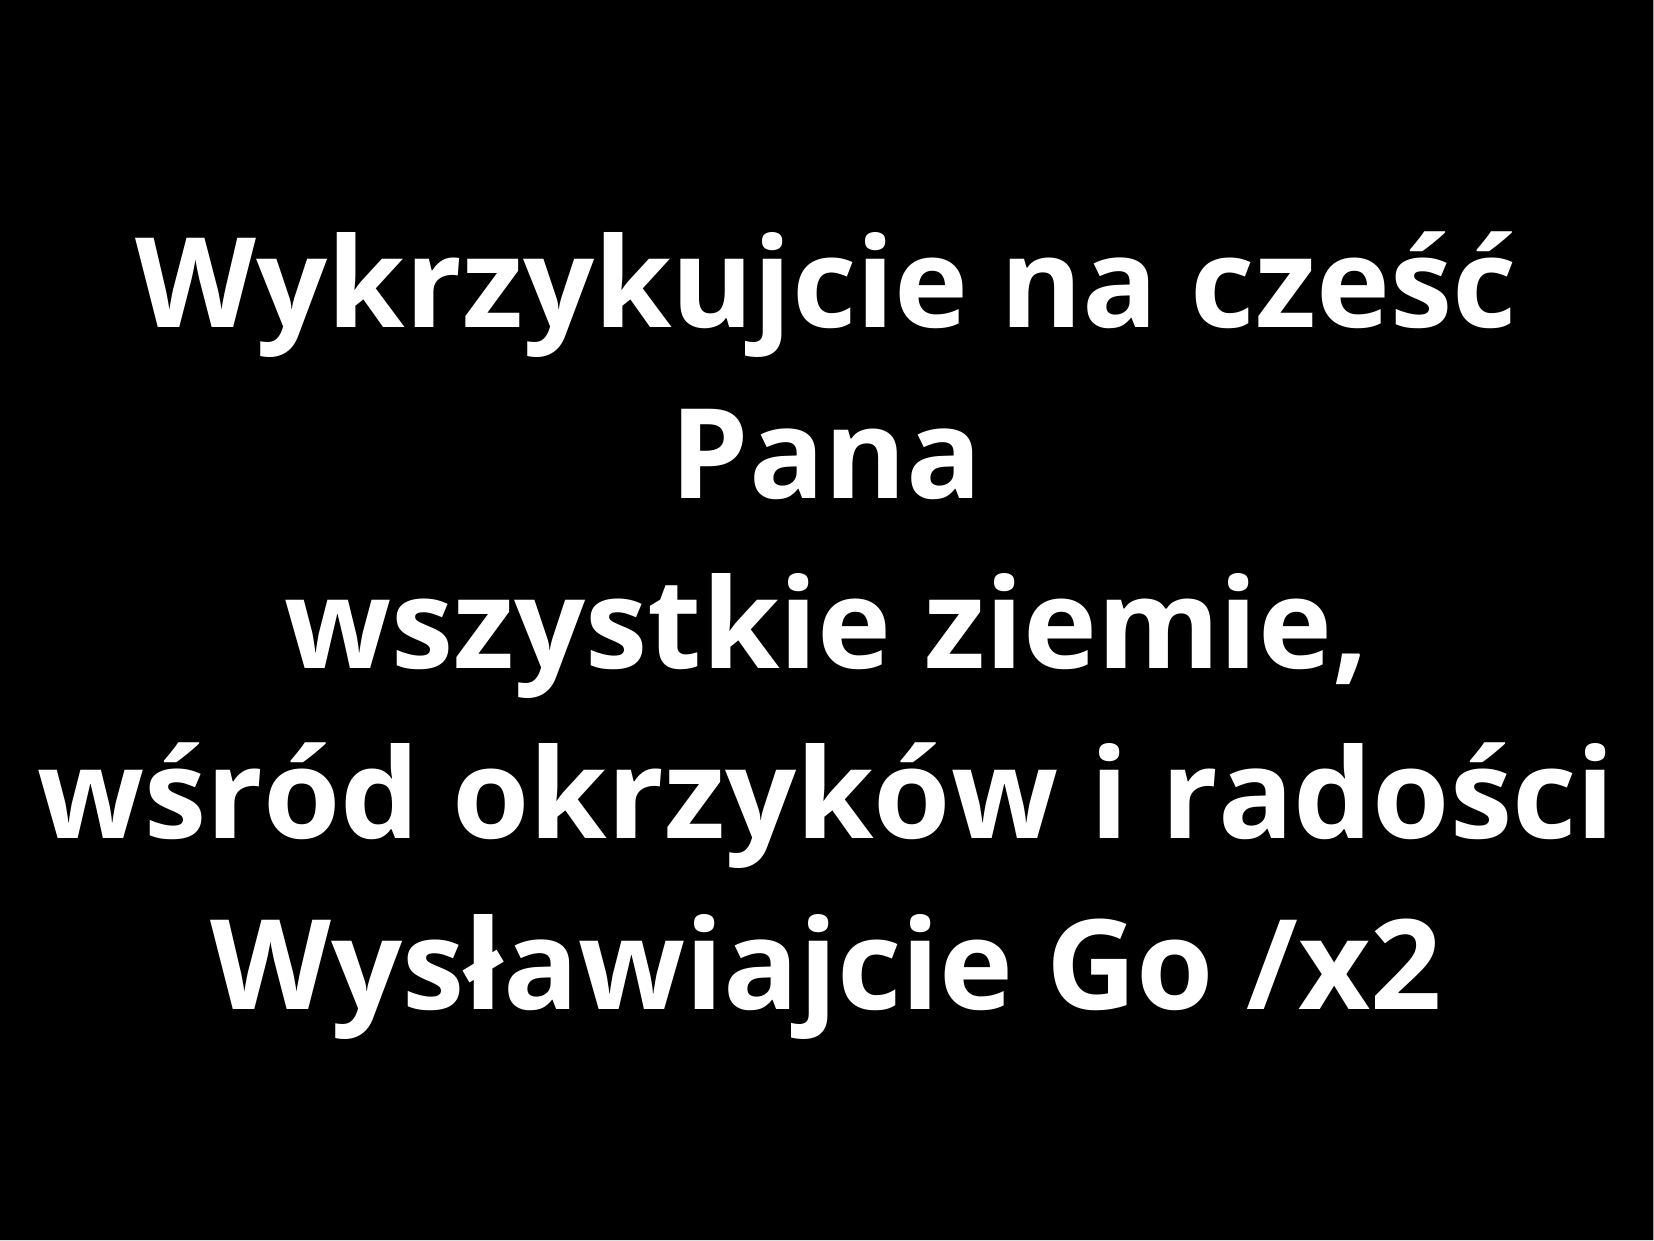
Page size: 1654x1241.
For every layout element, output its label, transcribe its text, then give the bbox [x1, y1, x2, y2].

title Wykrzykujcie na cześć Pana wszystkie ziemie, wśród okrzyków i radości Wysławiajcie Go /x2 [0, 0, 1654, 1241]
